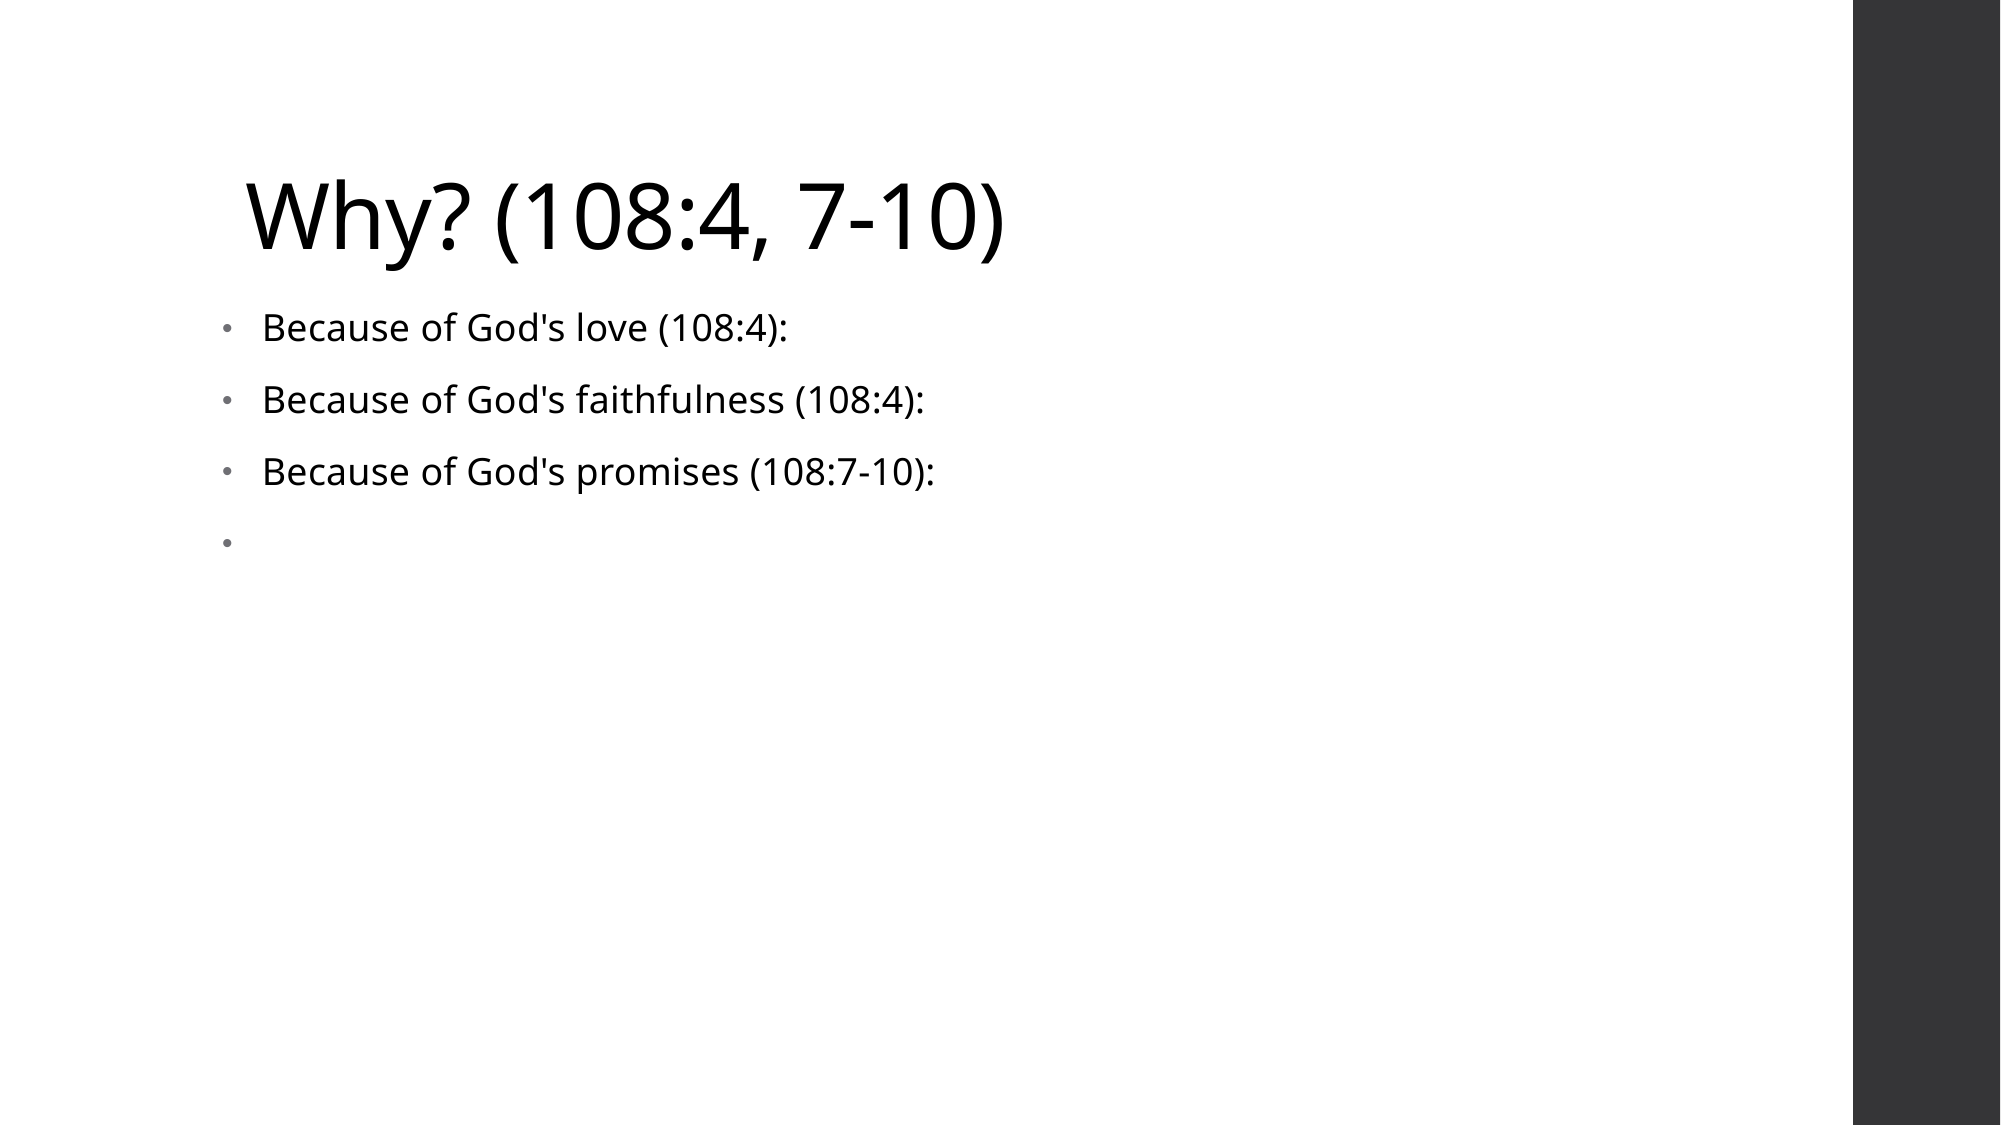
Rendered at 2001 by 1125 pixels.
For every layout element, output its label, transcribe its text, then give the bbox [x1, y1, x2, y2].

title Why? (108:4, 7-10) [206, 60, 1797, 278]
list Because of God's love (108:4): Because of God's faithfulness (108:4): Because of God's promises (108:7-10): [206, 299, 1617, 1014]
